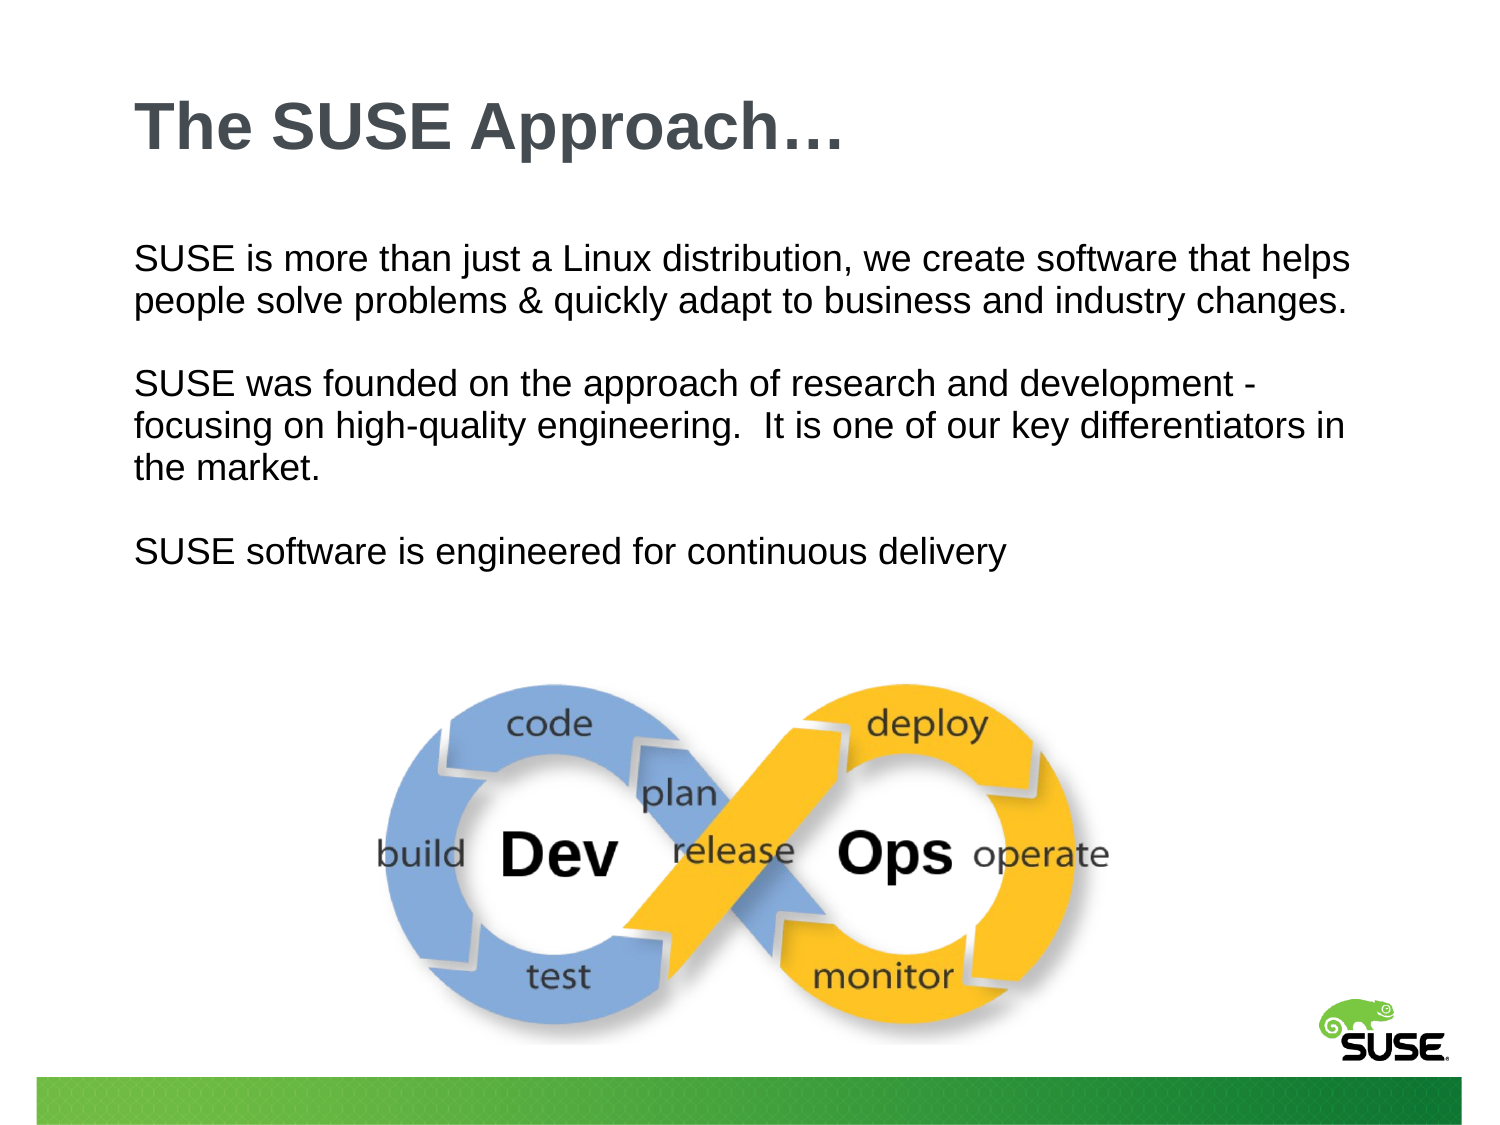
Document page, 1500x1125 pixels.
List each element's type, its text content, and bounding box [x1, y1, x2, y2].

text_box SUSE is more than just a Linux distribution, we create software that helps people solve problems & quickly adapt to business and industry changes. SUSE was founded on the approach of research and development - focusing on high-quality engineering. It is one of our key differentiators in the market. SUSE software is engineered for continuous delivery [133, 237, 1371, 1040]
text_box The SUSE Approach… [134, 29, 1371, 217]
picture [1319, 999, 1449, 1061]
picture [36, 1077, 1462, 1125]
picture [371, 674, 1118, 1047]
